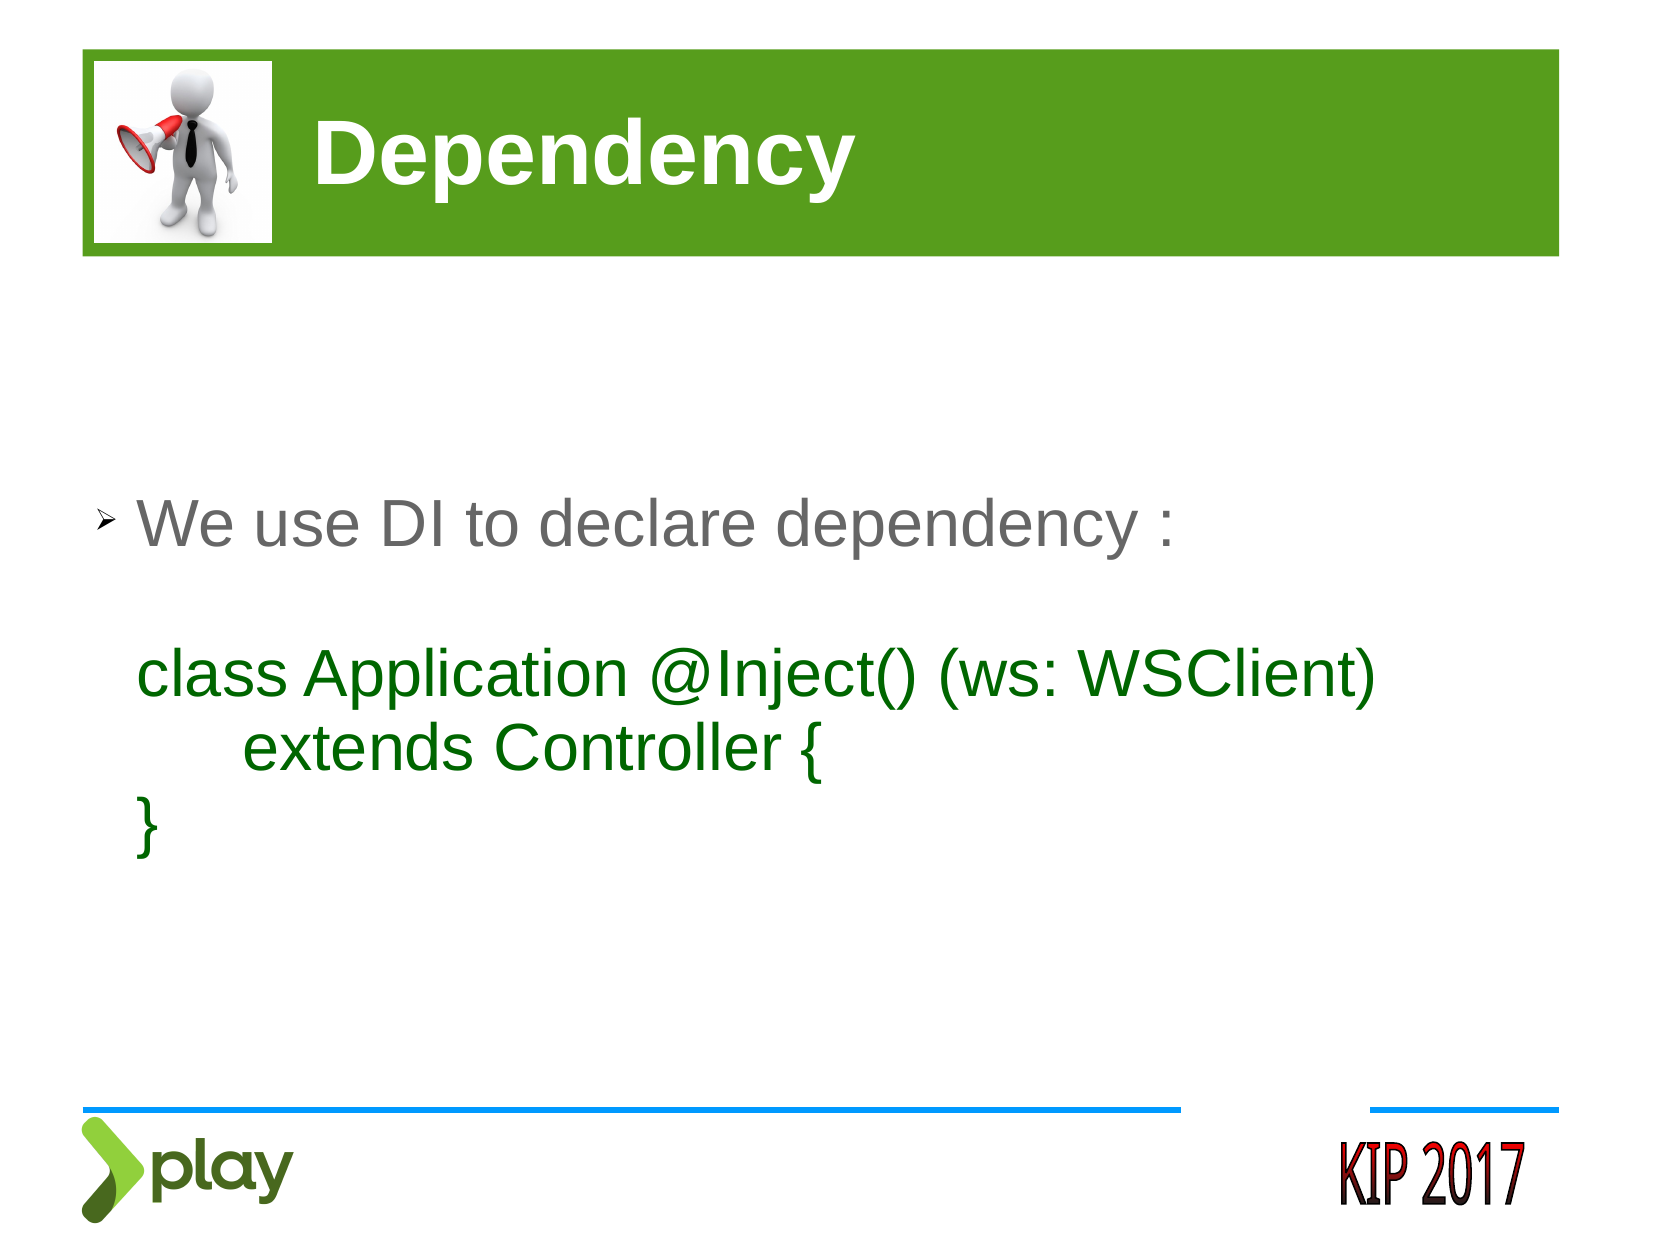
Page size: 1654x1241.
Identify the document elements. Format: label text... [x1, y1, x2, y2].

title Dependency [82, 49, 1560, 257]
subtitle We use DI to declare dependency : class Application @Inject() (ws: WSClient) extends Controller { } [94, 295, 1548, 1051]
picture [94, 61, 272, 243]
picture [68, 1111, 302, 1229]
